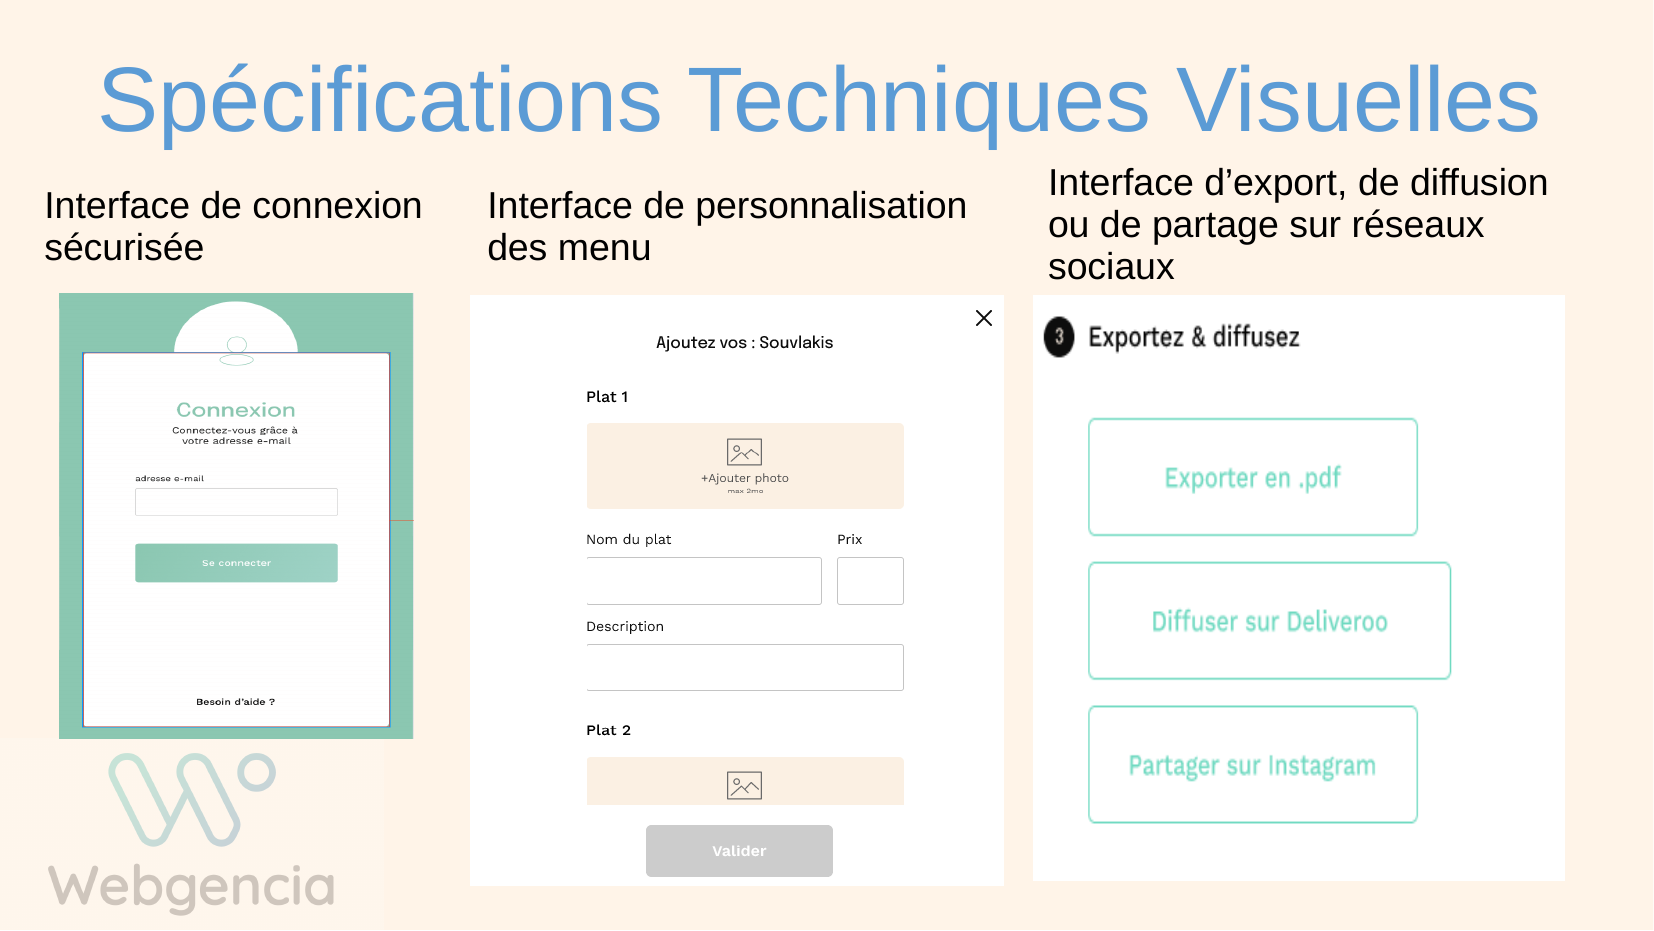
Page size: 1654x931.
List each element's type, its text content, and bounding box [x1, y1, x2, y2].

picture [470, 295, 1004, 886]
text_box Interface d’export, de diffusion ou de partage sur réseaux sociaux [1033, 154, 1565, 296]
title Spécifications Techniques Visuelles [76, 21, 1565, 178]
text_box Interface de connexion sécurisée [29, 177, 443, 276]
text_box Interface de personnalisation des menu [472, 177, 1004, 276]
picture [0, 293, 414, 931]
picture [1033, 296, 1565, 881]
